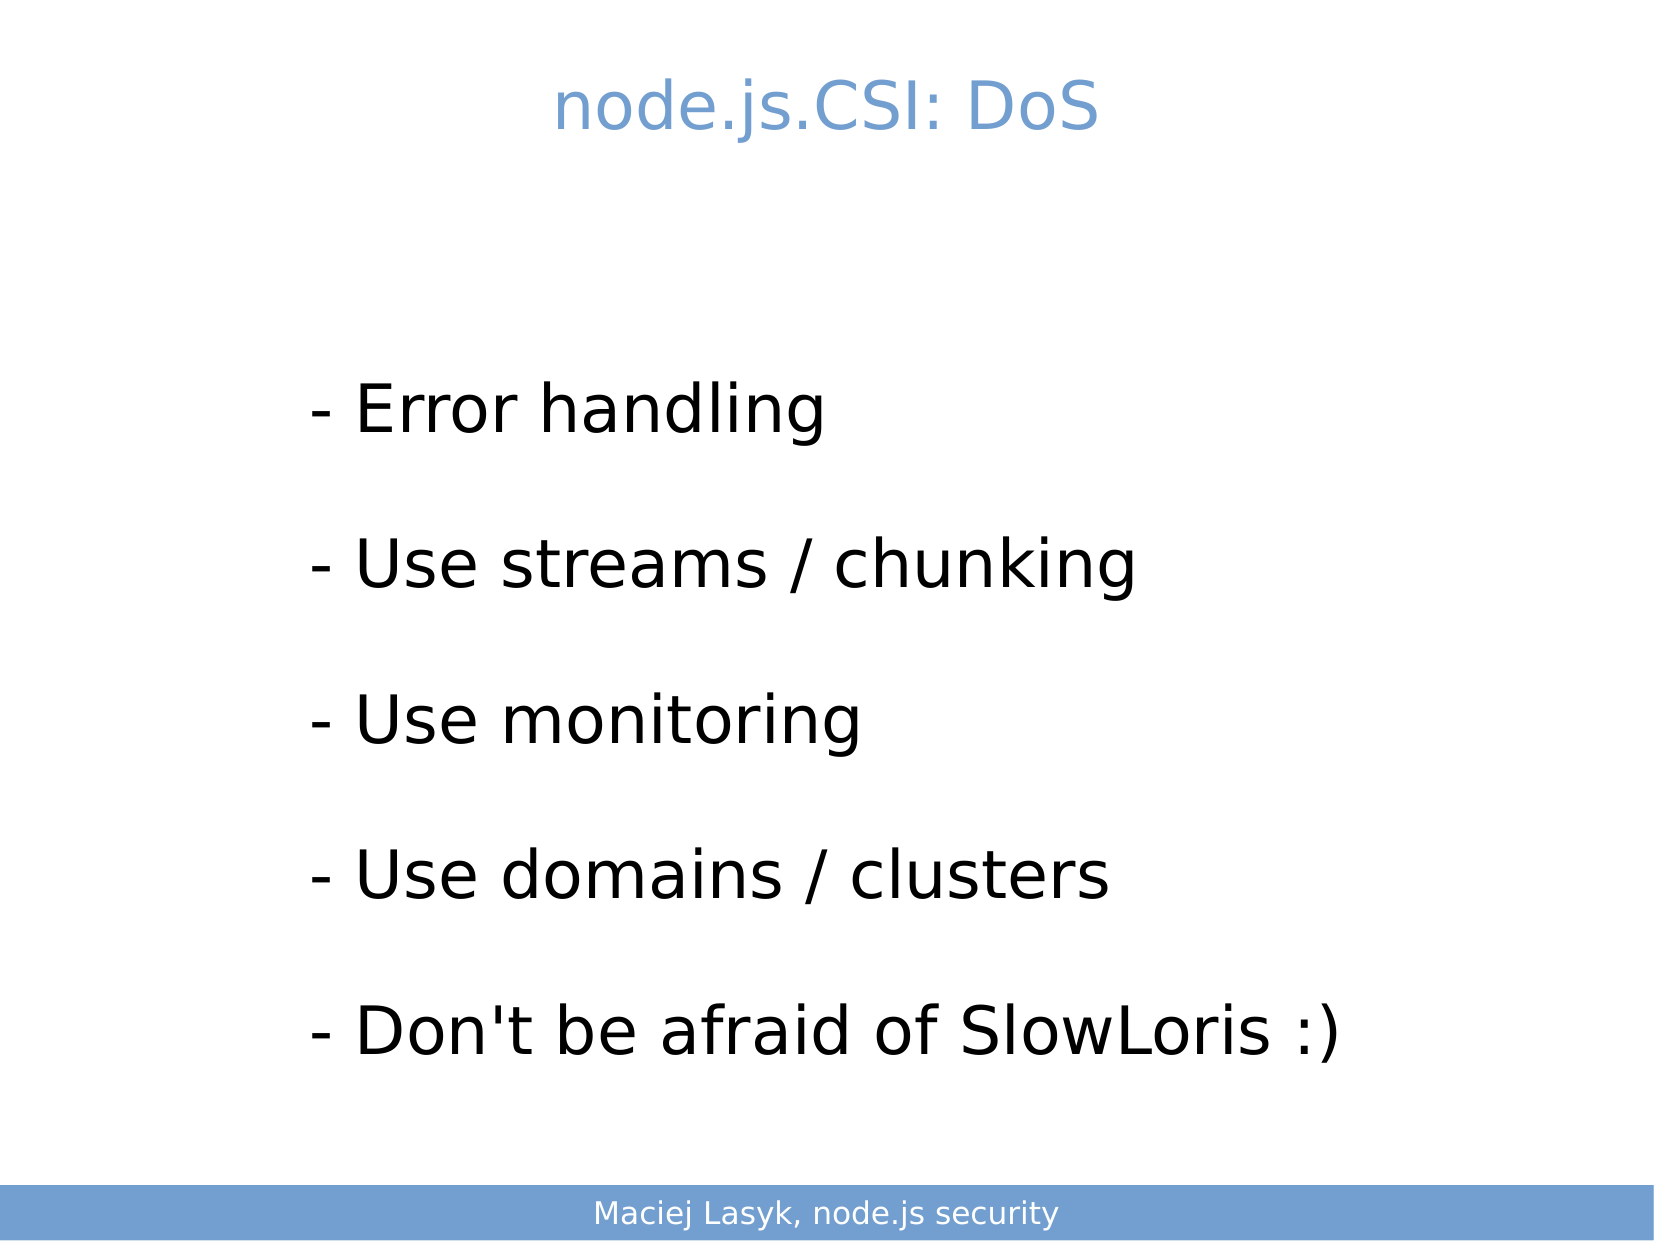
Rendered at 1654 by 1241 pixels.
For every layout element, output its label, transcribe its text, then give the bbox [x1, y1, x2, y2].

text_box [0, 1185, 1654, 1241]
text_box - Error handling - Use streams / chunking - Use monitoring - Use domains / clusters - Don't be afraid of SlowLoris :) [295, 285, 1359, 1000]
text_box node.js.CSI: DoS [537, 60, 1116, 153]
text_box Maciej Lasyk, node.js security [578, 1188, 1076, 1240]
